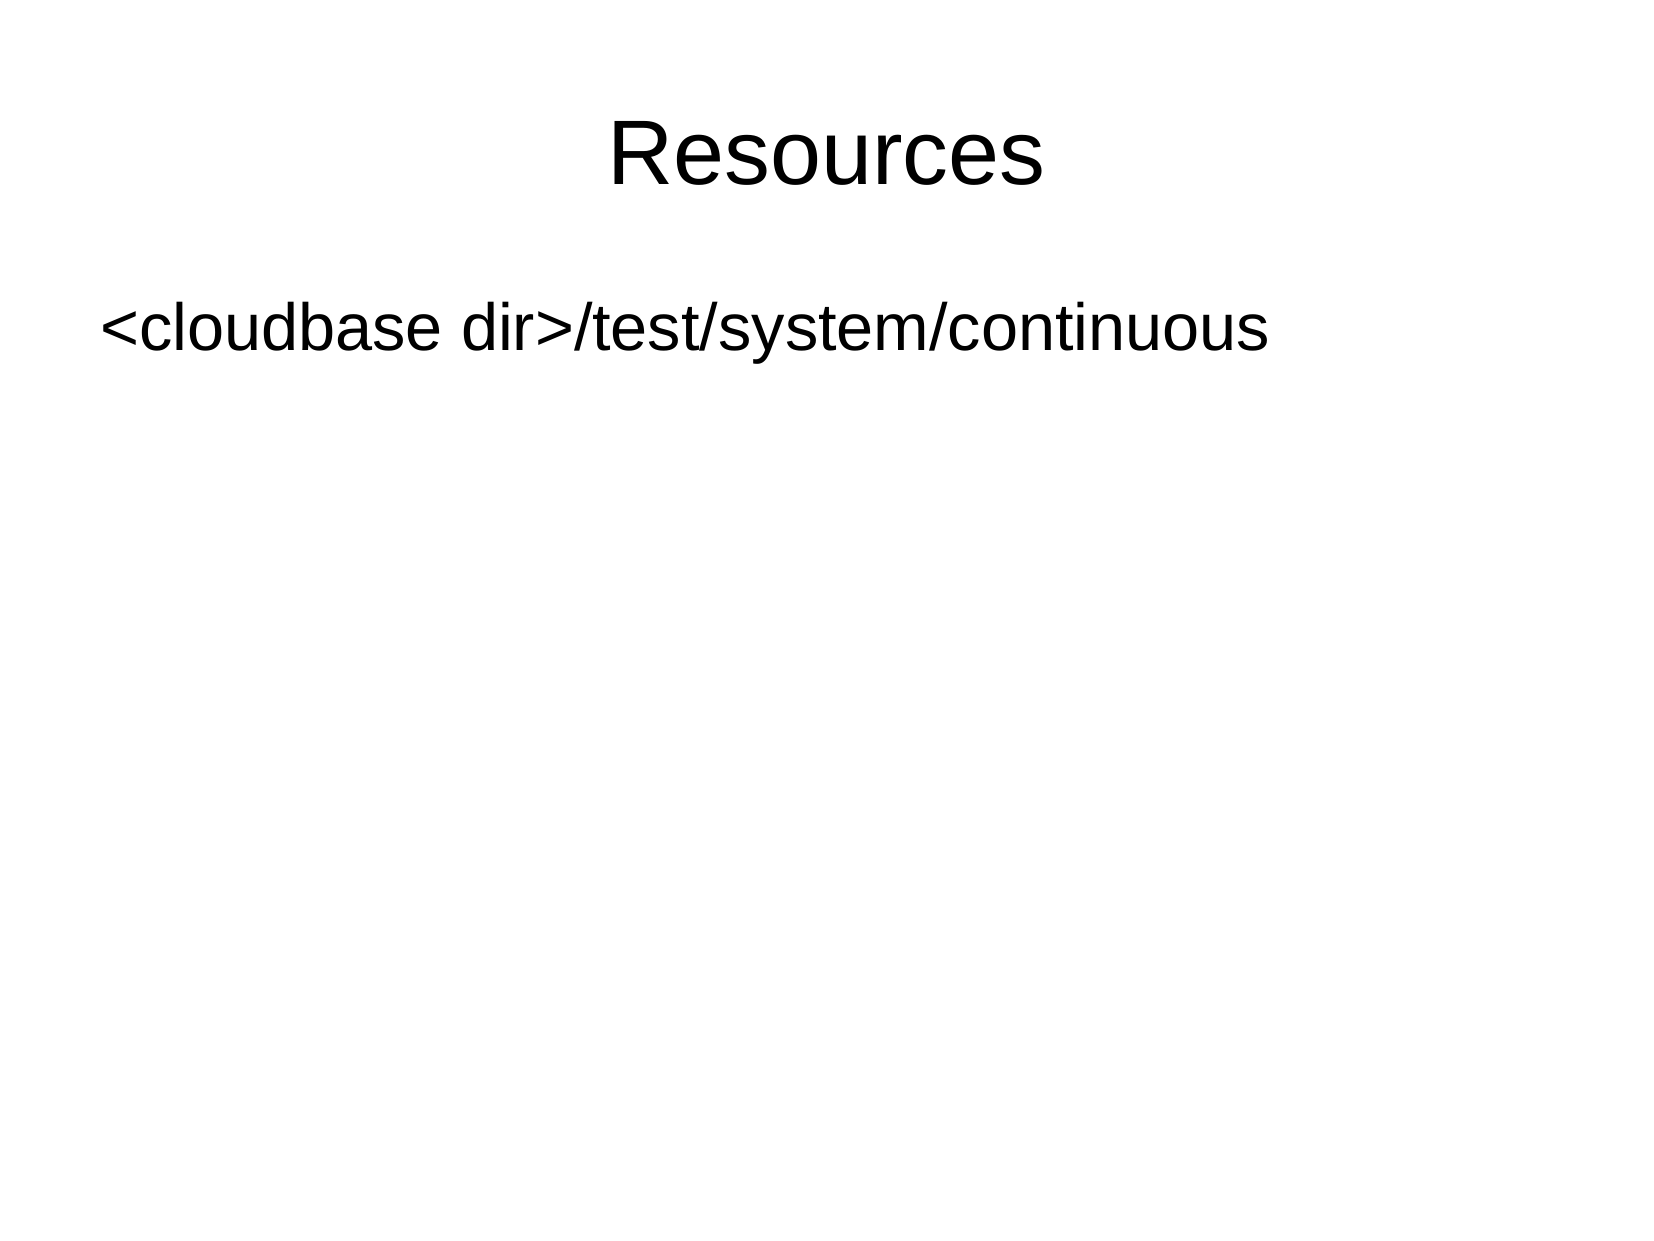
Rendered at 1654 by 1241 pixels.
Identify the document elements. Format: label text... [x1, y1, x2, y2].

title Resources [82, 49, 1571, 257]
list <cloudbase dir>/test/system/continuous [82, 290, 1571, 1109]
